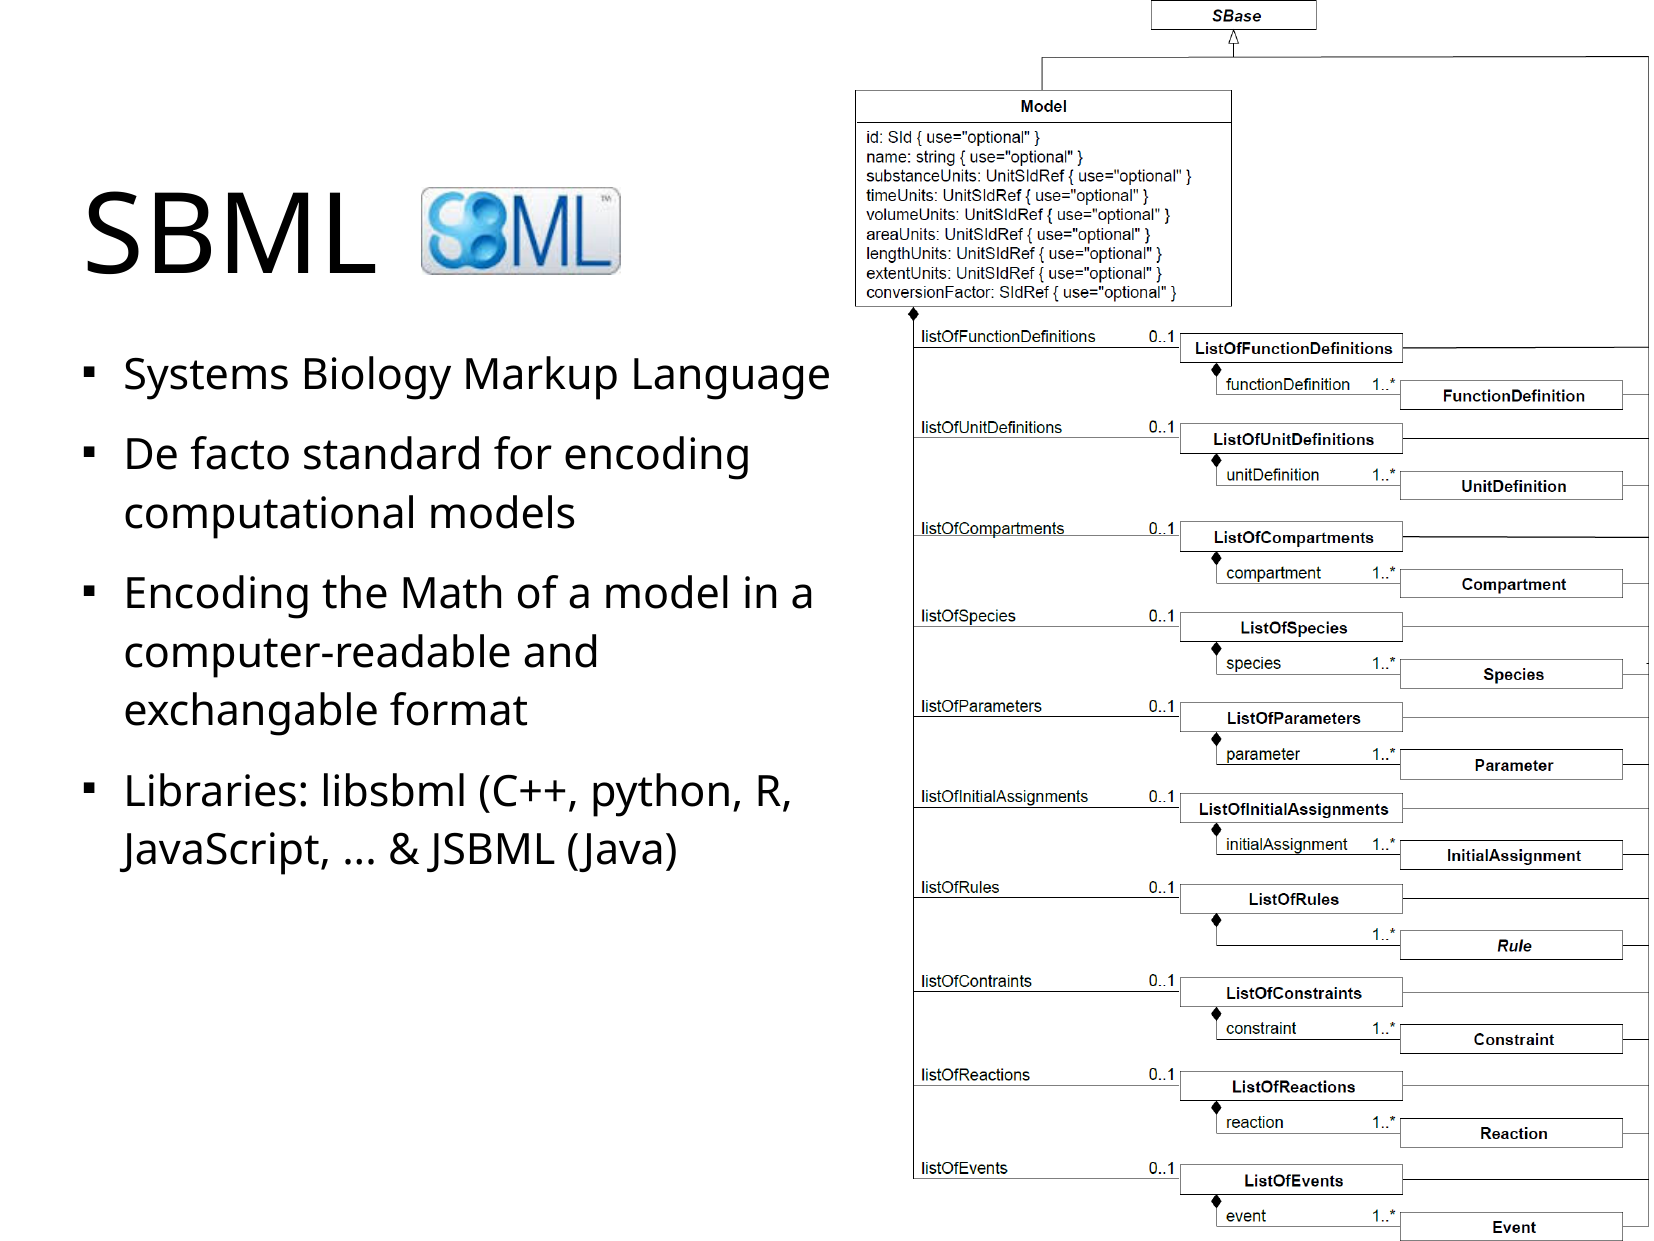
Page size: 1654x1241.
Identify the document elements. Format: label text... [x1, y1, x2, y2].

picture [421, 187, 621, 275]
title SBML [82, 126, 855, 334]
picture [855, 0, 1649, 1241]
list Systems Biology Markup Language De facto standard for encoding computational models Encoding the Math of a model in a computer-readable and exchangable format Libraries: libsbml (C++, python, R, JavaScript, ... & JSBML (Java) [70, 343, 841, 944]
